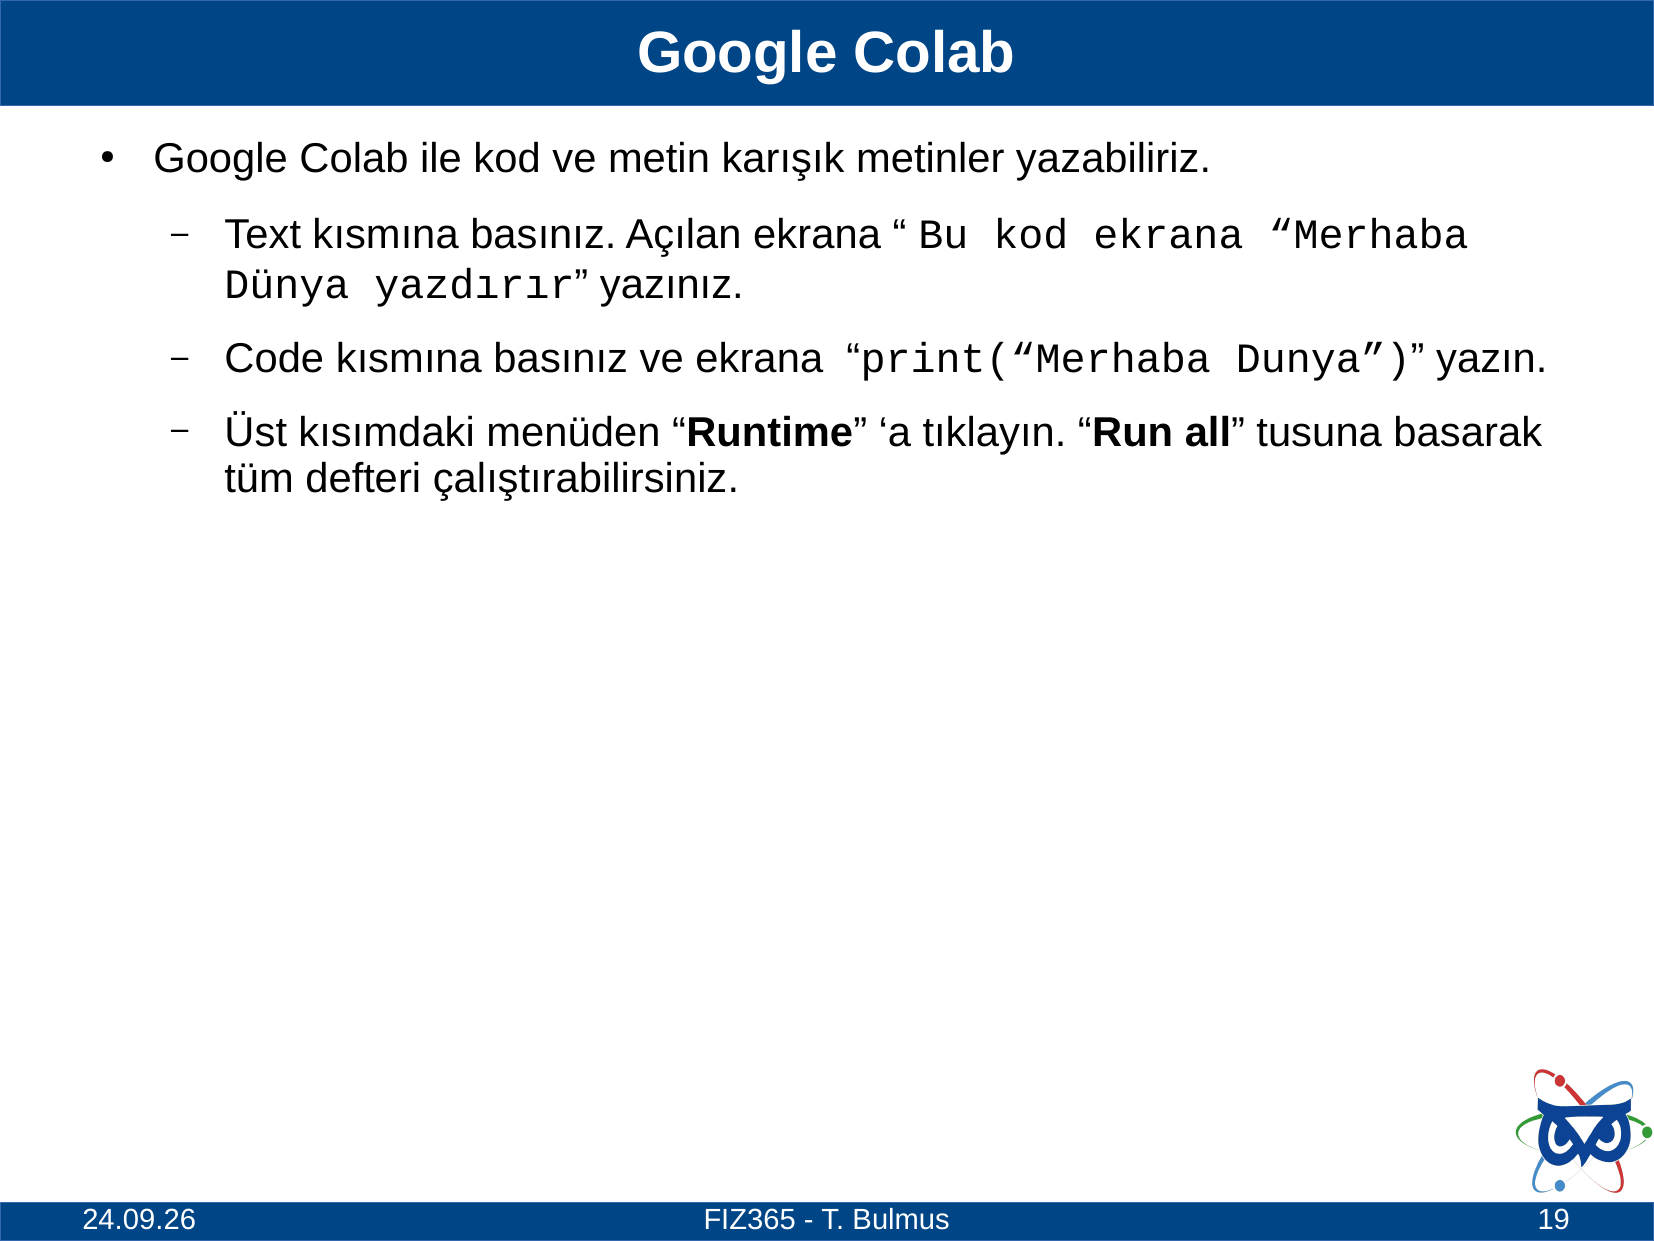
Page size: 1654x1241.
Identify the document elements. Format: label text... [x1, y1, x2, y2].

title Google Colab [0, 0, 1653, 106]
list Google Colab ile kod ve metin karışık metinler yazabiliriz. Text kısmına basınız. Açılan ekrana “ Bu kod ekrana “Merhaba Dünya yazdırır” yazınız. Code kısmına basınız ve ekrana “print(“Merhaba Dunya”)” yazın. Üst kısımdaki menüden “Runtime” ‘a tıklayın. “Run all” tusuna basarak tüm defteri çalıştırabilirsiniz. [82, 134, 1571, 855]
picture [1514, 1061, 1653, 1201]
